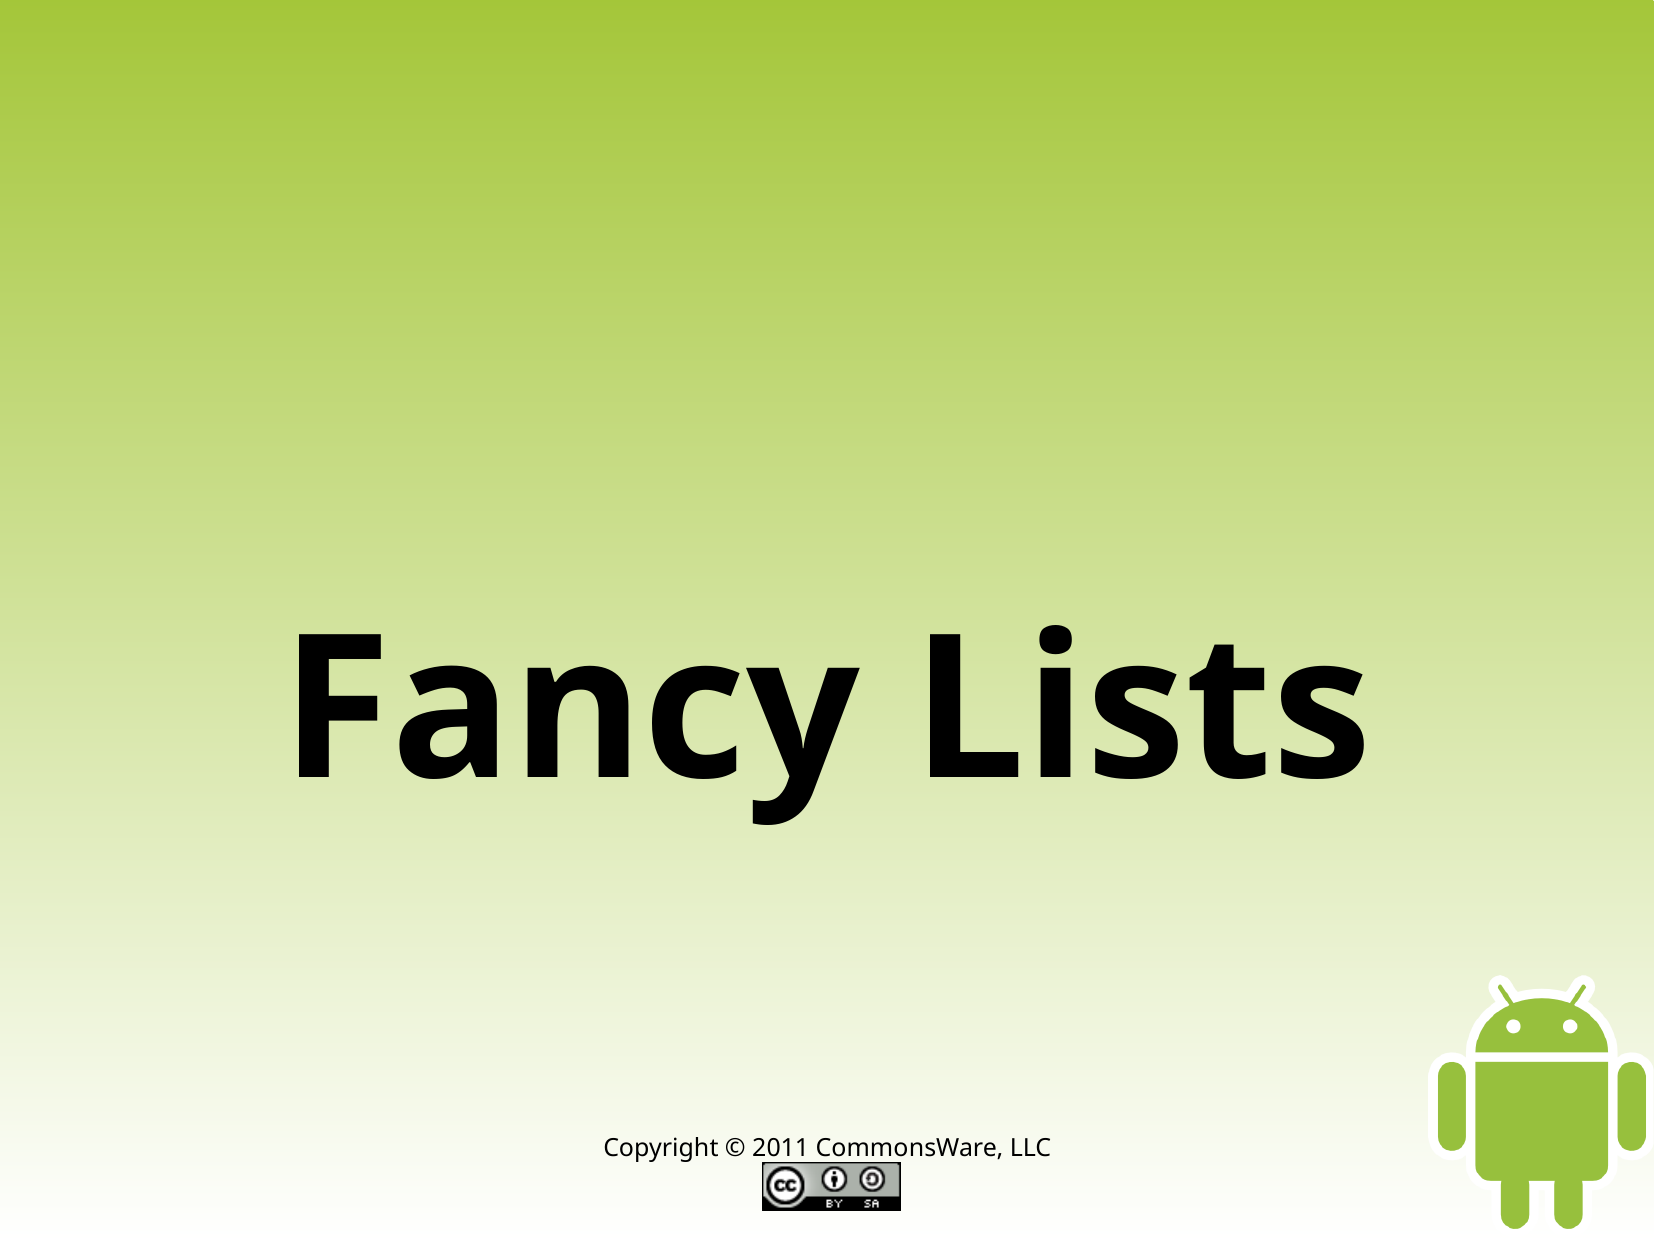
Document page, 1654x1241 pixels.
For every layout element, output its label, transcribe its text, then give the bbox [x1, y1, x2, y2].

subtitle Fancy Lists [82, 290, 1571, 1109]
picture [1428, 975, 1654, 1238]
picture [762, 1162, 901, 1211]
